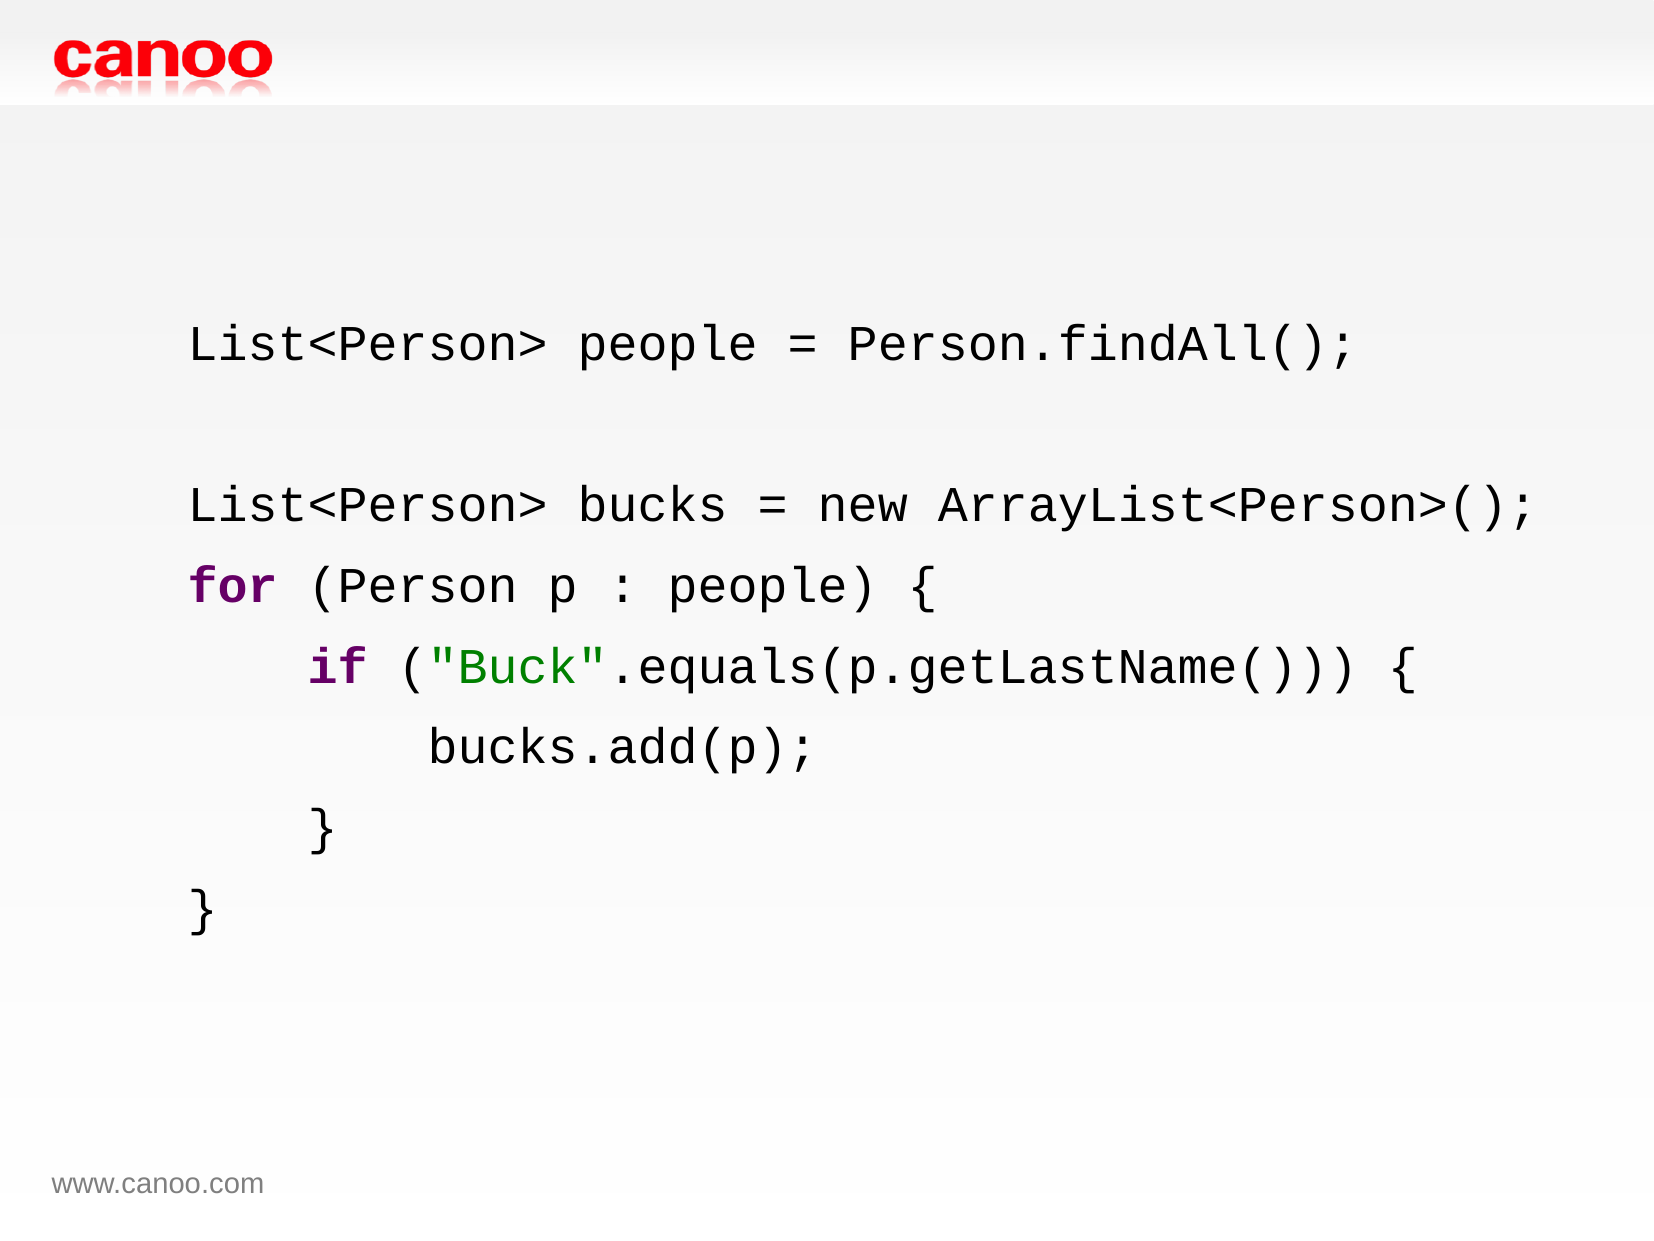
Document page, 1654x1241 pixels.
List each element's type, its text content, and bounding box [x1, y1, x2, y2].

text_box List<Person> people = Person.findAll(); List<Person> bucks = new ArrayList<Person>(); for (Person p : people) { if ("Buck".equals(p.getLastName())) { bucks.add(p); } } [187, 145, 1609, 1100]
picture [51, 37, 273, 119]
